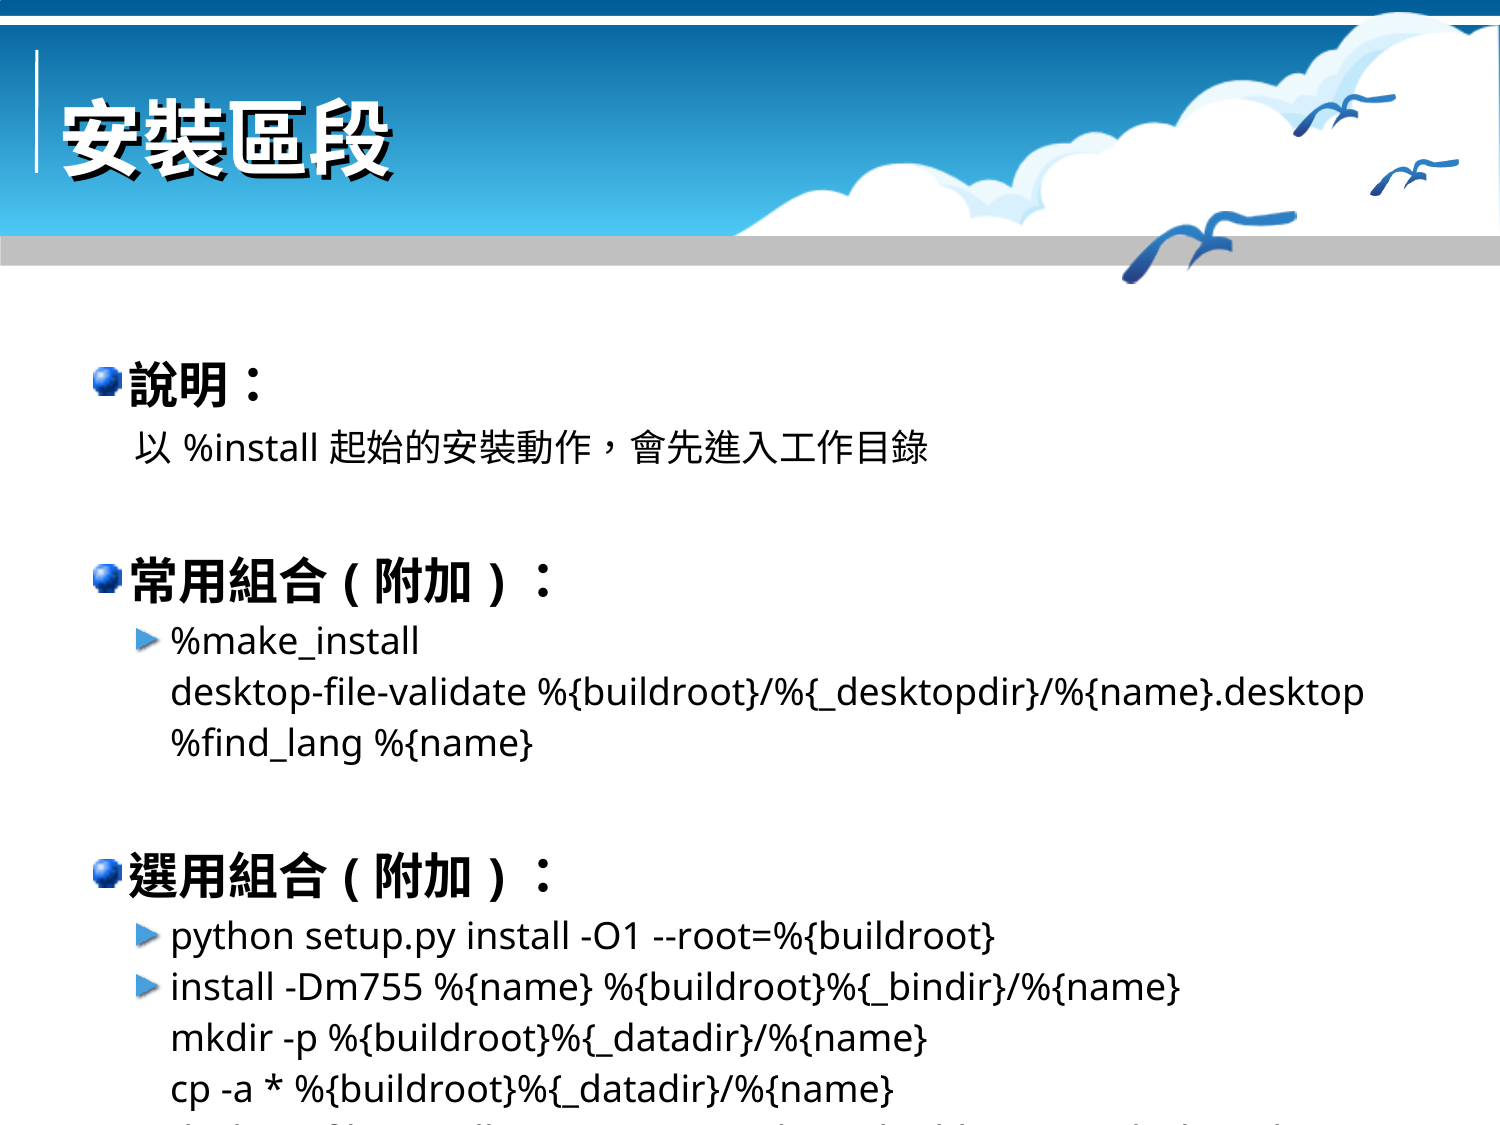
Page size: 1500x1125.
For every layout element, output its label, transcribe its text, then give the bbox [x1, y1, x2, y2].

picture [730, 12, 1500, 284]
title 安裝區段 [59, 86, 1465, 186]
list 說明： 以%install起始的安裝動作，會先進入工作目錄 常用組合(附加)： %make_install desktop-file-validate %{buildroot}/%{_desktopdir}/%{name}.desktop %find_lang %{name} 選用組合(附加)： python setup.py install -O1 --root=%{buildroot} install -Dm755 %{name} %{buildroot}%{_bindir}/%{name} mkdir -p %{buildroot}%{_datadir}/%{name} cp -a * %{buildroot}%{_datadir}/%{name} desktop-file-install %{SOURCE3} --dir=%{buildroot}%{_desktopdir} make install INSTALL_ROOT=%{buildroot} scons install stage_dir=%{buildroot} [93, 309, 1500, 1082]
